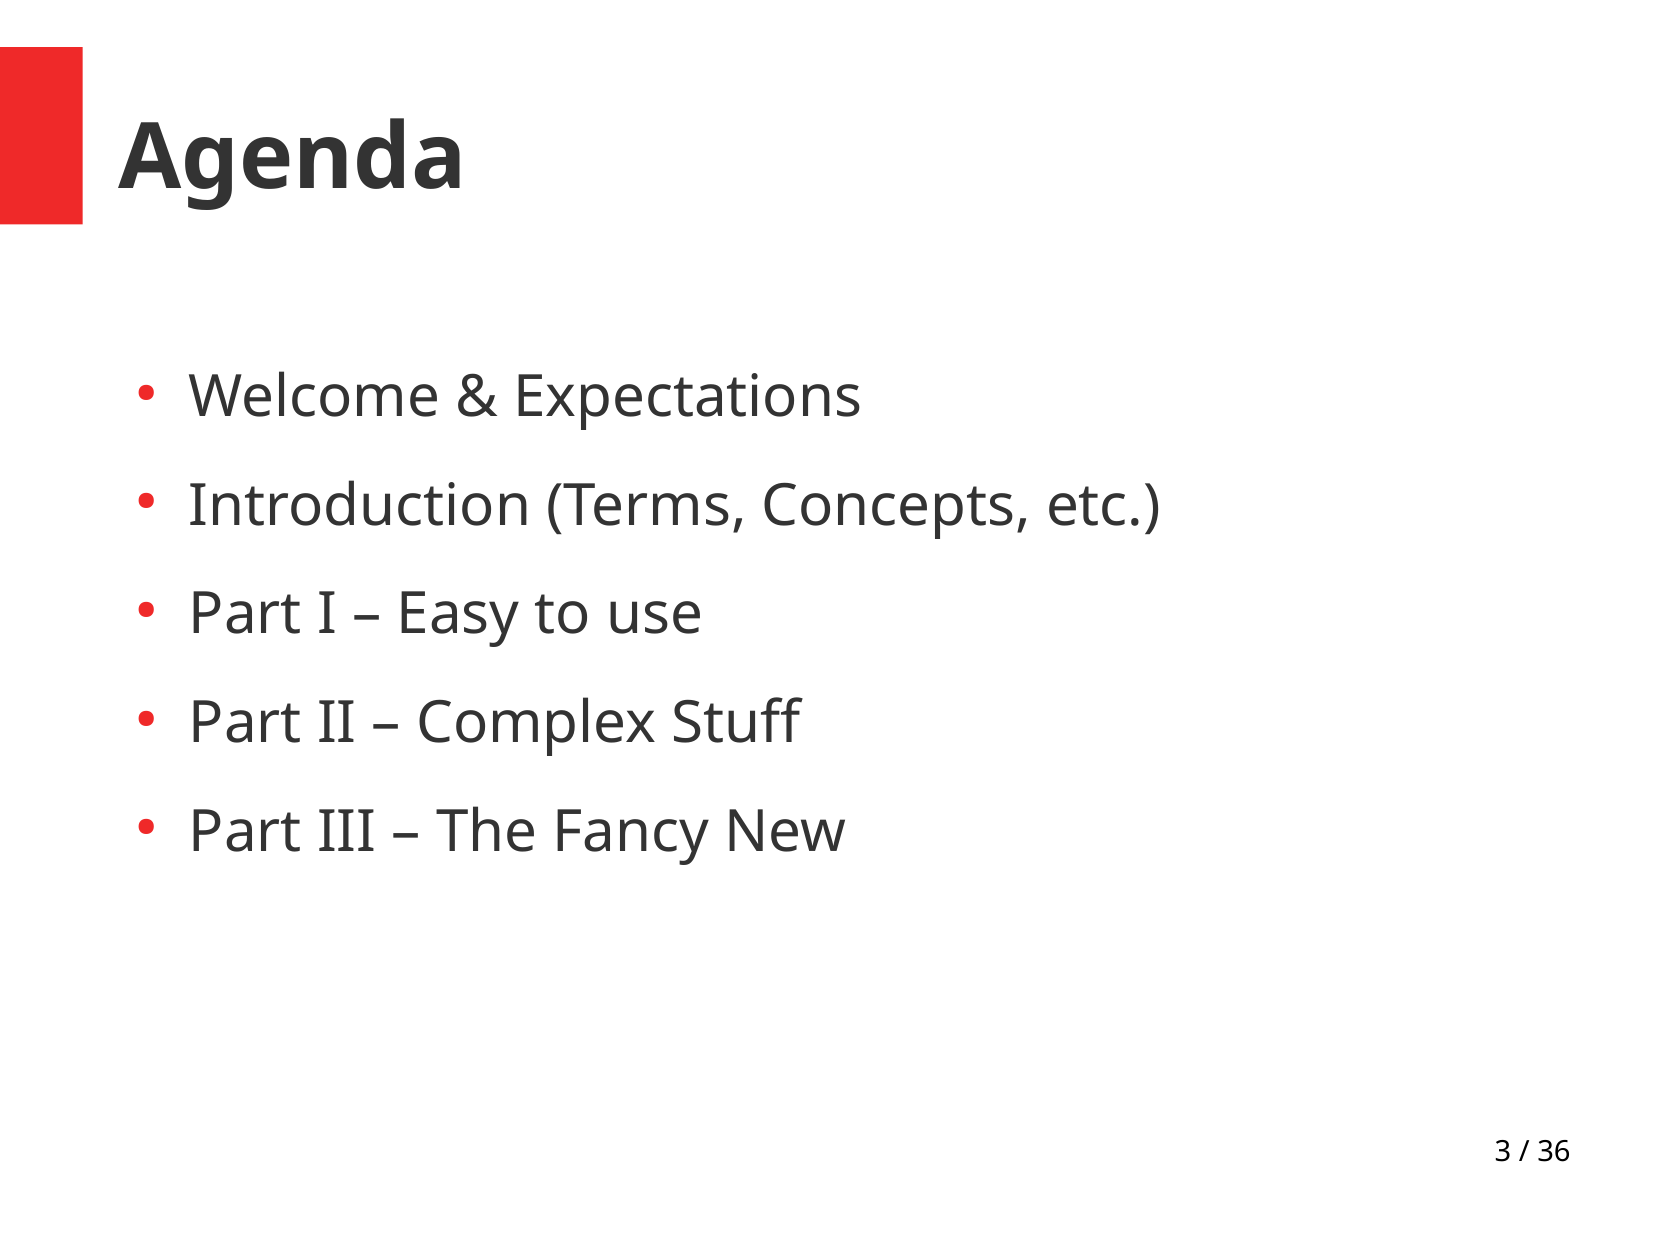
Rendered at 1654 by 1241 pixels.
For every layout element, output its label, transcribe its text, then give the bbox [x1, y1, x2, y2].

title Agenda [118, 49, 1571, 257]
list Welcome & Expectations Introduction (Terms, Concepts, etc.) Part I – Easy to use Part II – Complex Stuff Part III – The Fancy New [118, 354, 1536, 1074]
